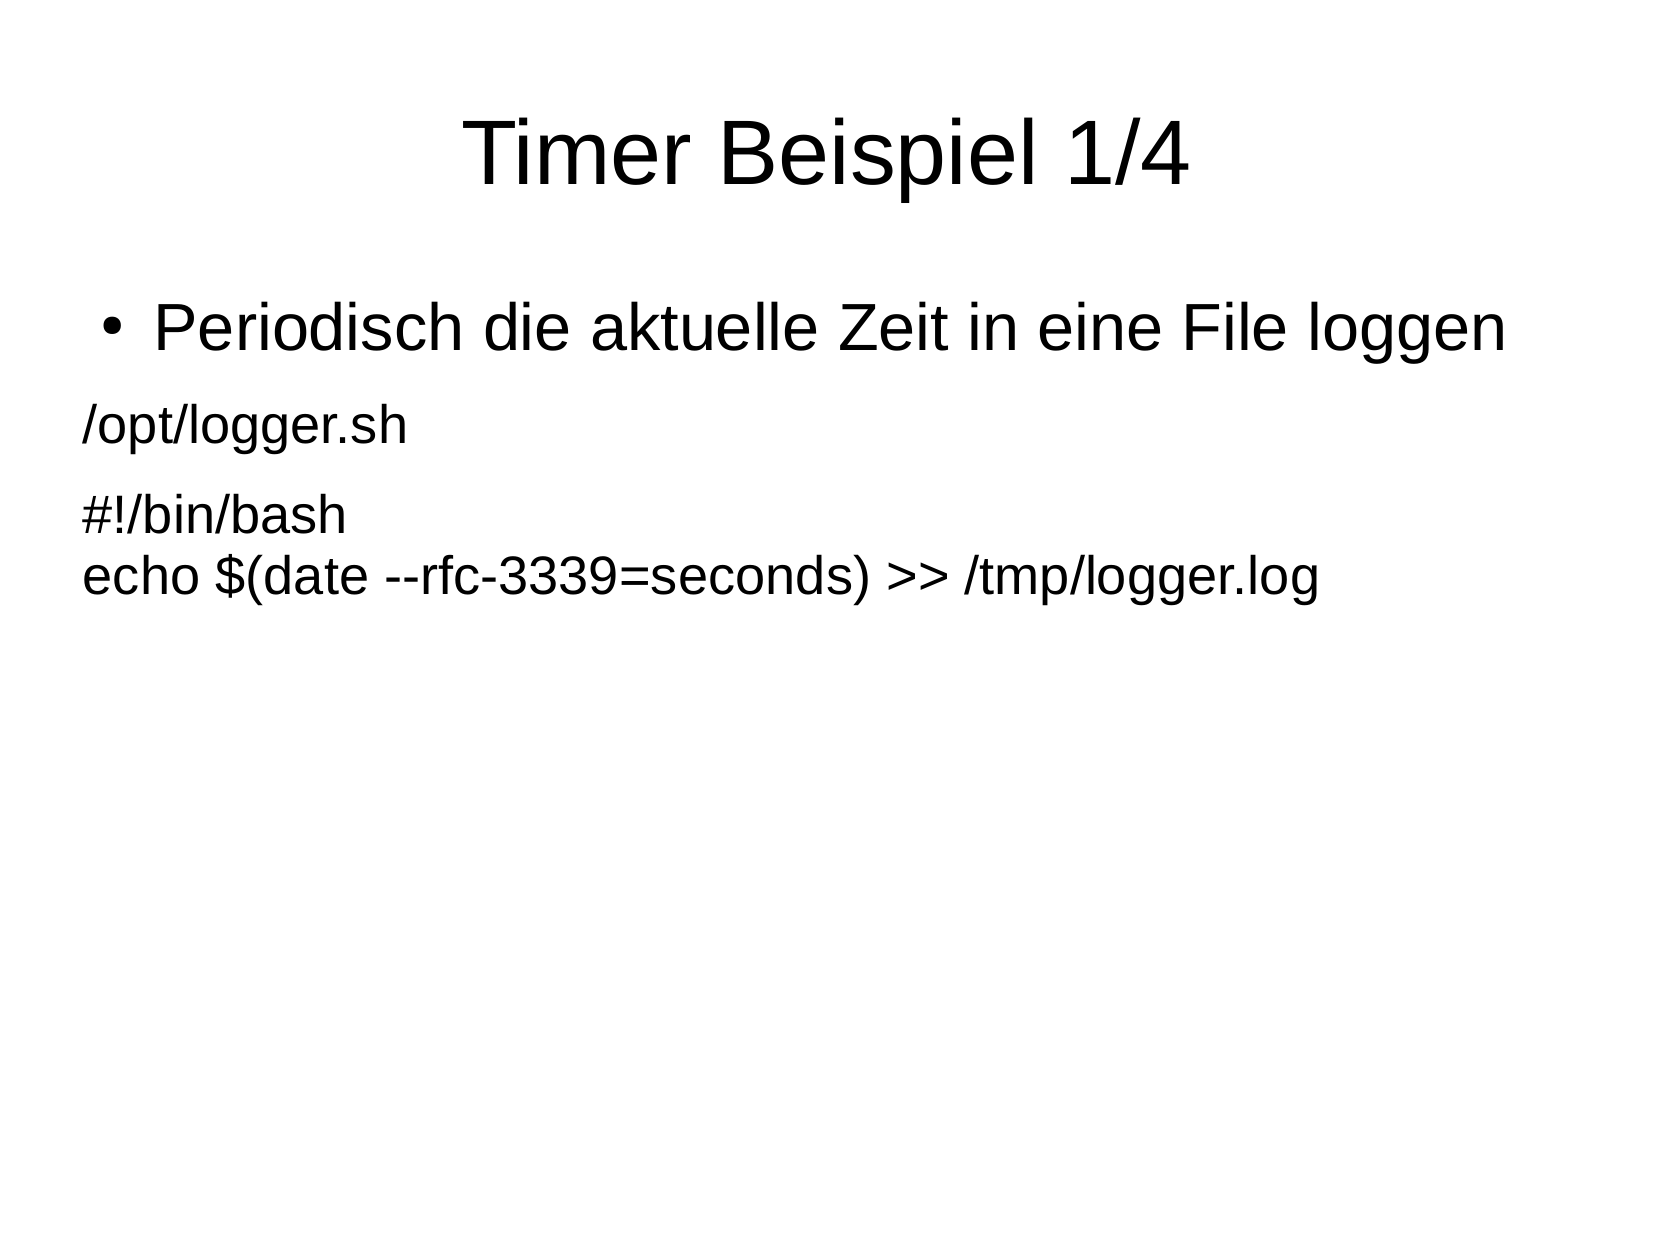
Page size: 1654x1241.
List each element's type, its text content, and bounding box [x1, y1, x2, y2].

title Timer Beispiel 1/4 [82, 49, 1571, 257]
list Periodisch die aktuelle Zeit in eine File loggen /opt/logger.sh #!/bin/bash echo $(date --rfc-3339=seconds) >> /tmp/logger.log [82, 290, 1571, 1010]
